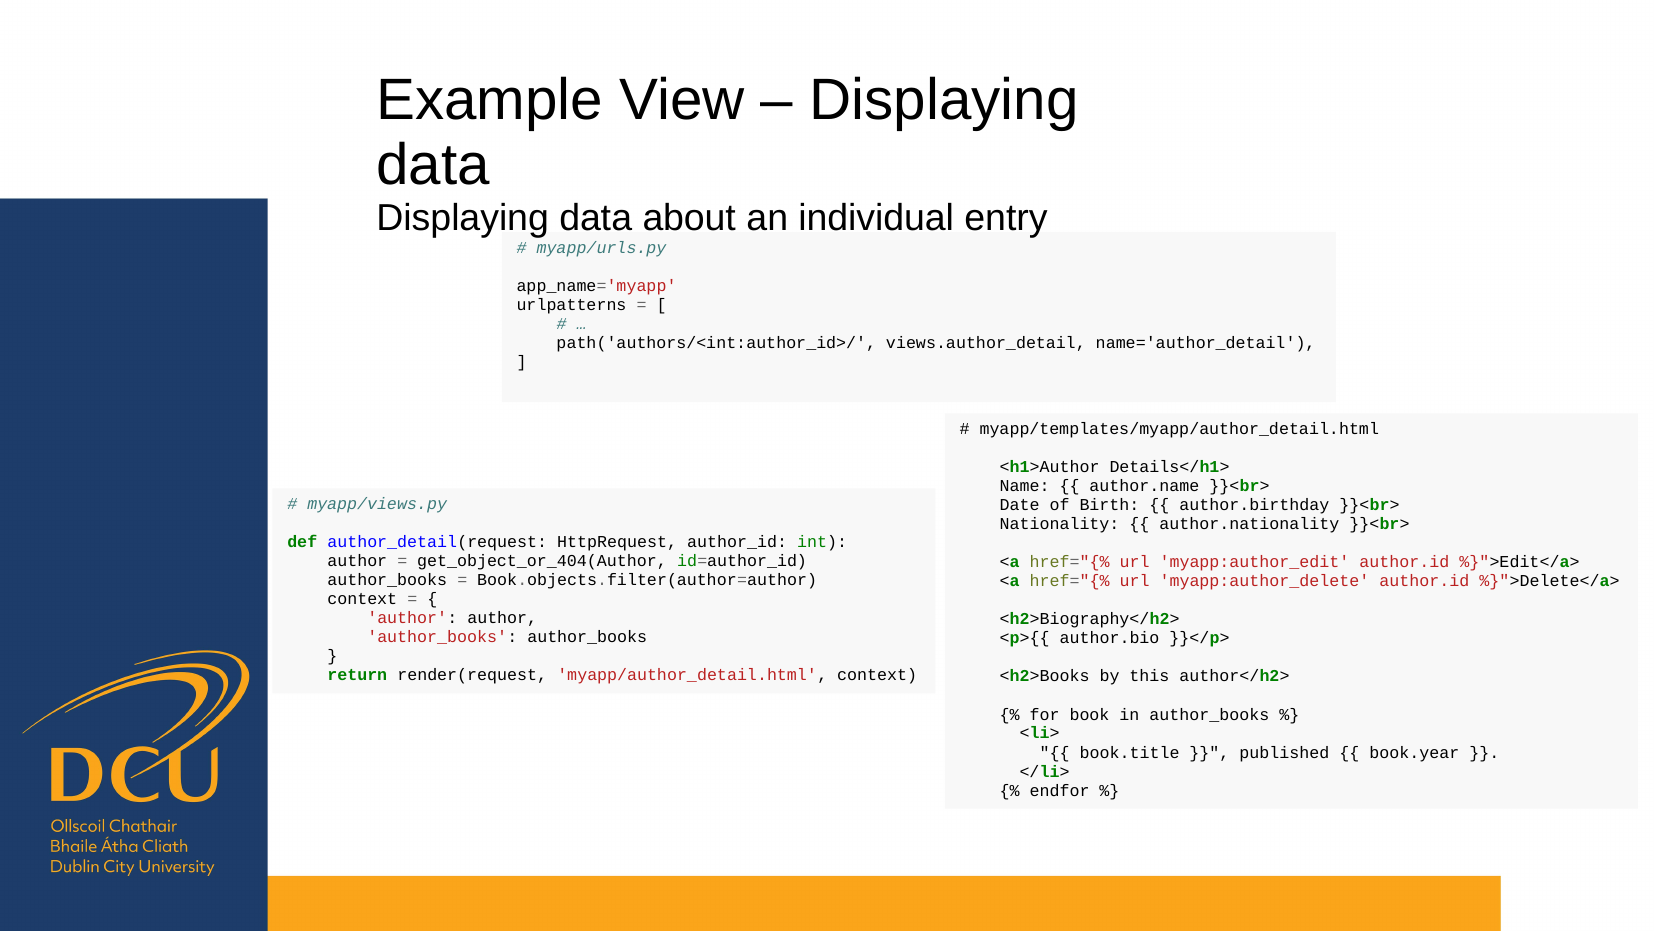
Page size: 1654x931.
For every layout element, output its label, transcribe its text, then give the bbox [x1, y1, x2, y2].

text_box Example View – Displaying data Displaying data about an individual entry [361, 59, 1223, 181]
text_box # myapp/urls.py app_name='myapp' urlpatterns = [ # … path('authors/<int:author_id>/', views.author_detail, name='author_detail'), ] [501, 231, 1336, 403]
text_box # myapp/views.py def author_detail(request: HttpRequest, author_id: int): author = get_object_or_404(Author, id=author_id) author_books = Book.objects.filter(author=author) context = { 'author': author, 'author_books': author_books } return render(request, 'myapp/author_detail.html', context) [272, 488, 936, 694]
text_box # myapp/templates/myapp/author_detail.html <h1>Author Details</h1> Name: {{ author.name }}<br> Date of Birth: {{ author.birthday }}<br> Nationality: {{ author.nationality }}<br> <a href="{% url 'myapp:author_edit' author.id %}">Edit</a> <a href="{% url 'myapp:author_delete' author.id %}">Delete</a> <h2>Biography</h2> <p>{{ author.bio }}</p> <h2>Books by this author</h2> {% for book in author_books %} <li> "{{ book.title }}", published {{ book.year }}. </li> {% endfor %} [944, 413, 1638, 809]
picture [0, 0, 1654, 931]
